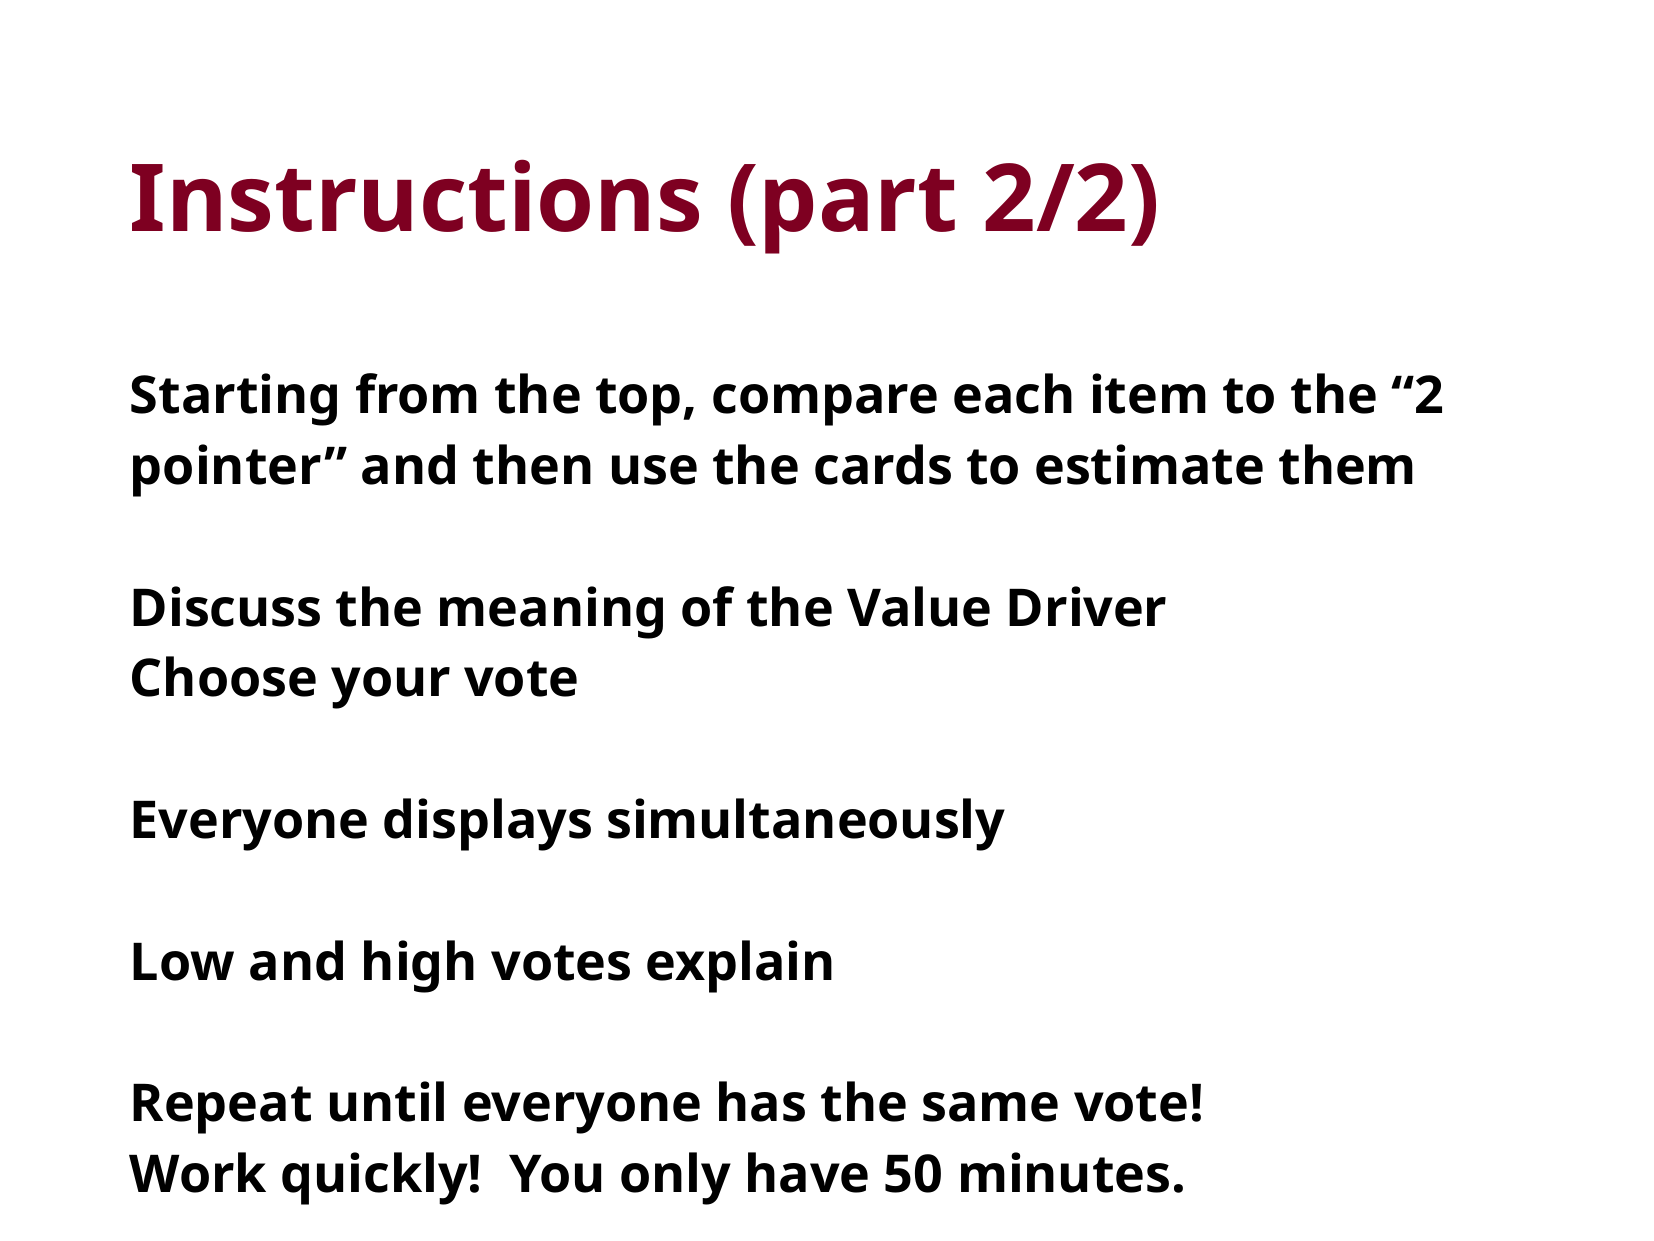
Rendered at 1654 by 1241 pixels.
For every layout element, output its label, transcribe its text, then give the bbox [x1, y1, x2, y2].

title Instructions (part 2/2) Starting from the top, compare each item to the “2 pointer” and then use the cards to estimate them Discuss the meaning of the Value Driver Choose your vote Everyone displays simultaneously Low and high votes explain Repeat until everyone has the same vote! Work quickly! You only have 50 minutes. [59, 57, 1595, 1182]
